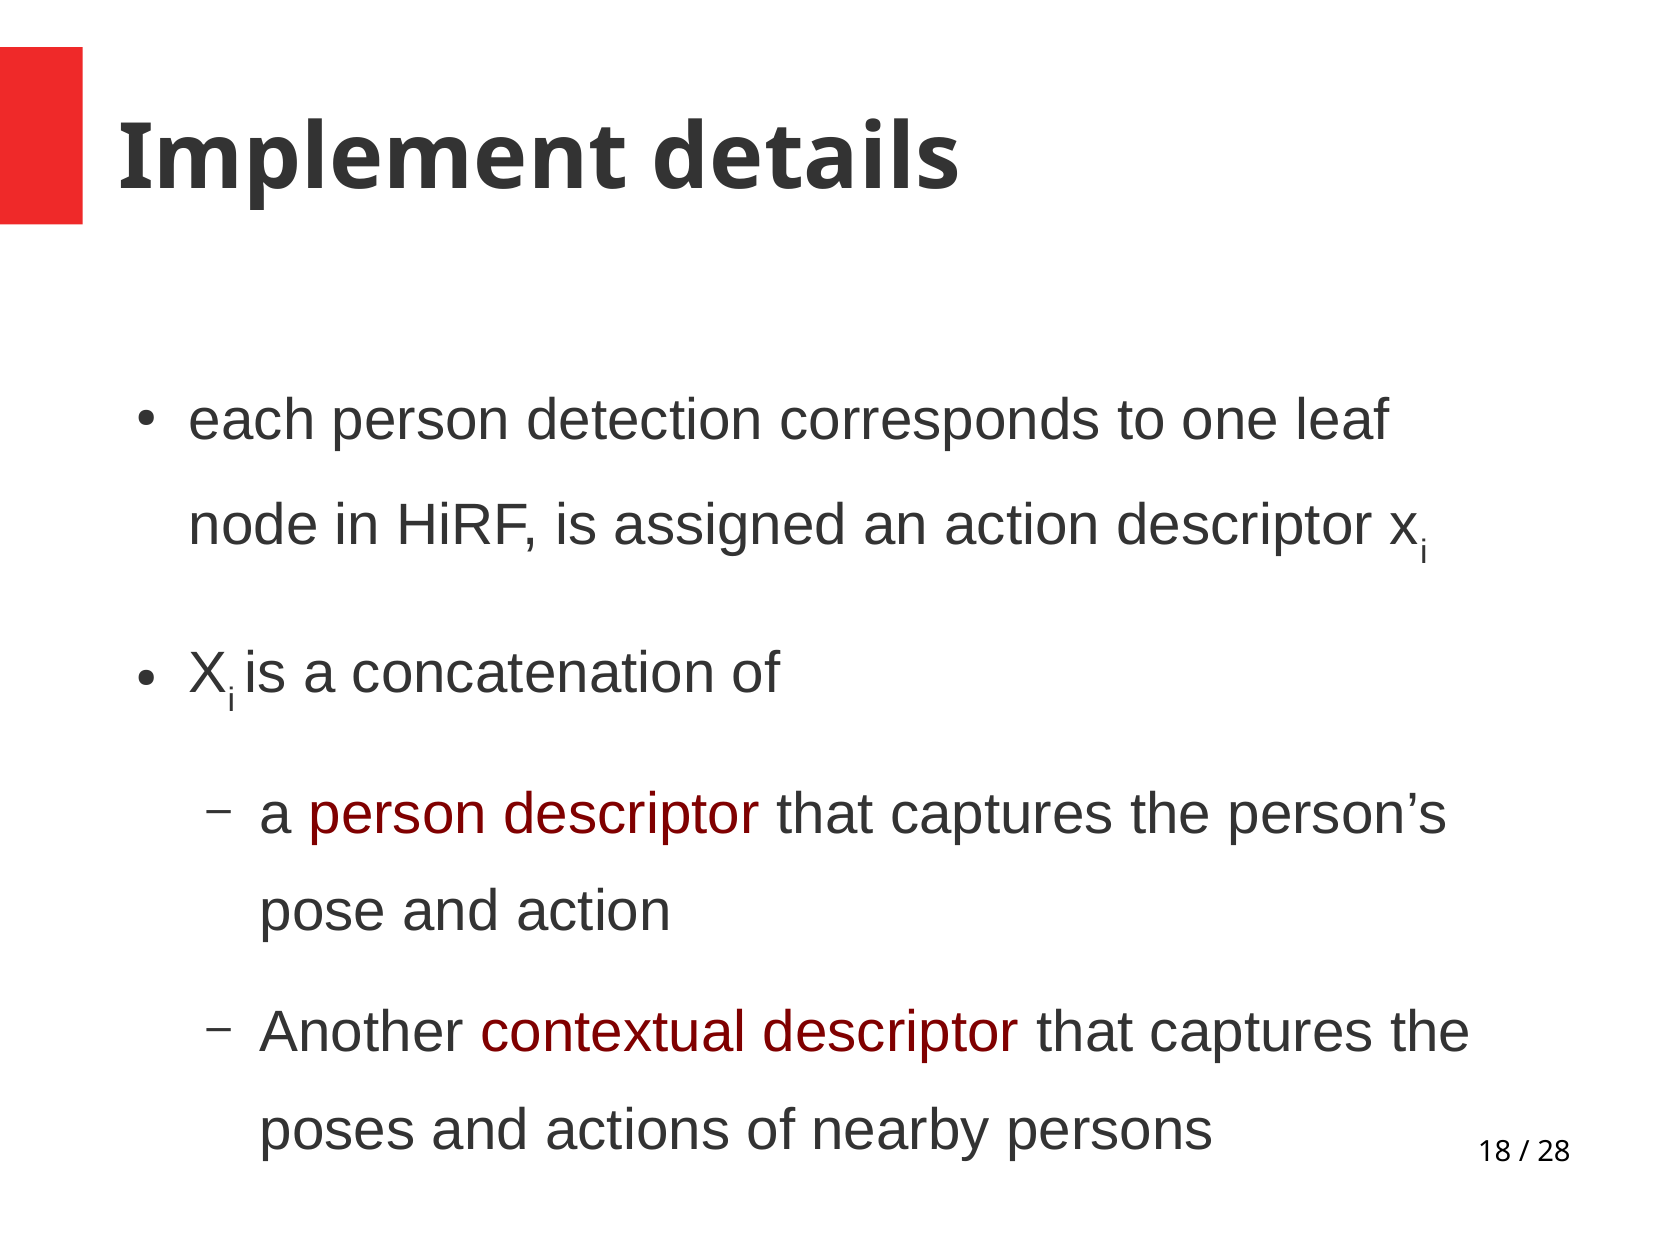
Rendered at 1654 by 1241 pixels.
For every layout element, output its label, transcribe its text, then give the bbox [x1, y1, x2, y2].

title Implement details [118, 49, 1571, 257]
list each person detection corresponds to one leaf node in HiRF, is assigned an action descriptor xi Xi is a concatenation of a person descriptor that captures the person’s pose and action Another contextual descriptor that captures the poses and actions of nearby persons [118, 354, 1536, 1074]
